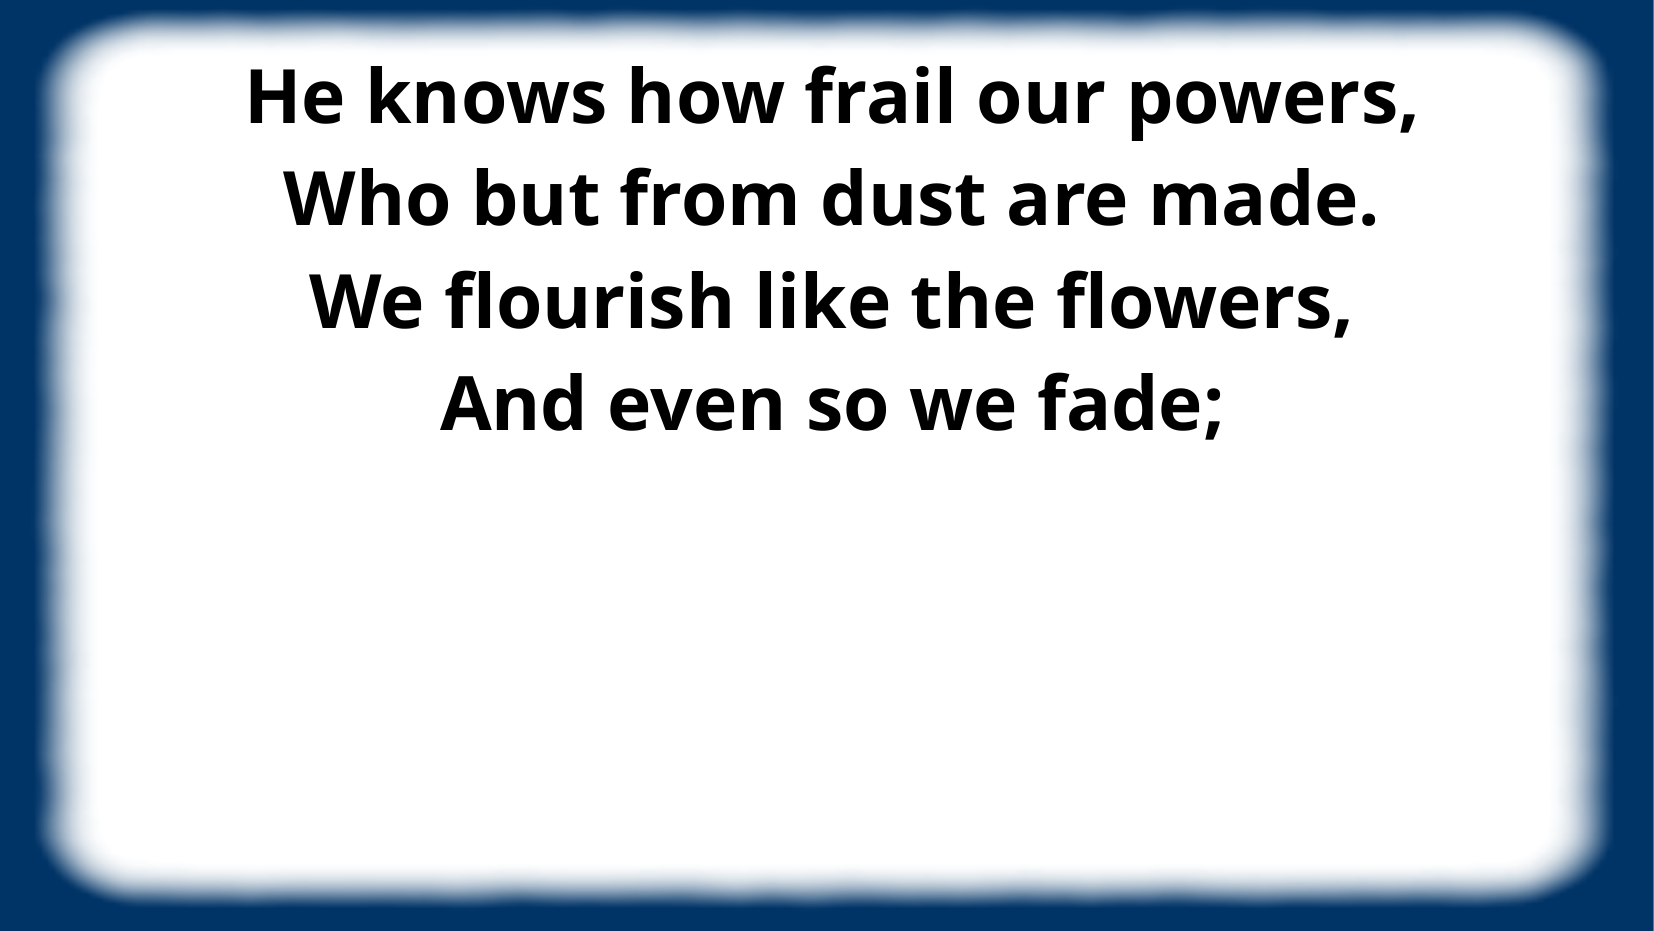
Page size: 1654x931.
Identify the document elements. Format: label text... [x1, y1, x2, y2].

text_box He knows how frail our powers, Who but from dust are made. We flourish like the flowers, And even so we fade; [90, 35, 1576, 451]
picture [0, 0, 1654, 931]
